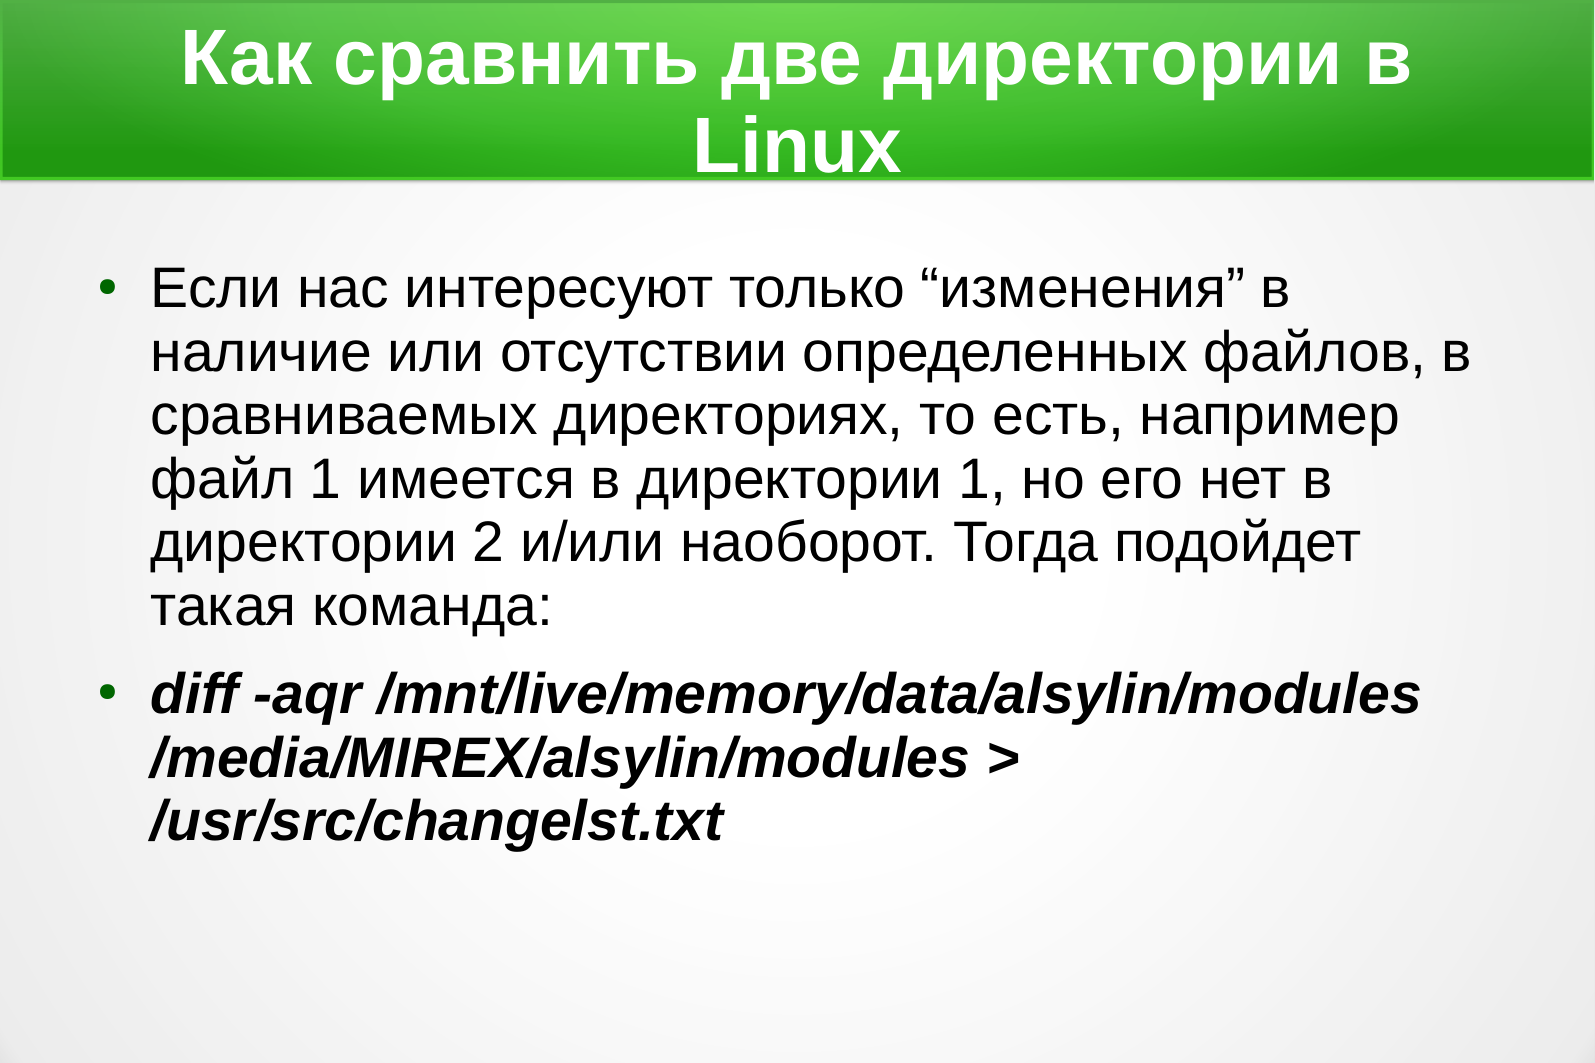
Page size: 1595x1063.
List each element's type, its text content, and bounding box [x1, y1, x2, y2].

list Если нас интересуют только “изменения” в наличие или отсутствии определенных файлов, в сравниваемых директориях, то есть, например файл 1 имеется в директории 1, но его нет в директории 2 и/или наоборот. Тогда подойдет такая команда: diff -aqr /mnt/live/memory/data/alsylin/modules /media/MIREX/alsylin/modules > /usr/src/changelst.txt [79, 256, 1515, 873]
title Как сравнить две директории в Linux [79, 13, 1515, 189]
